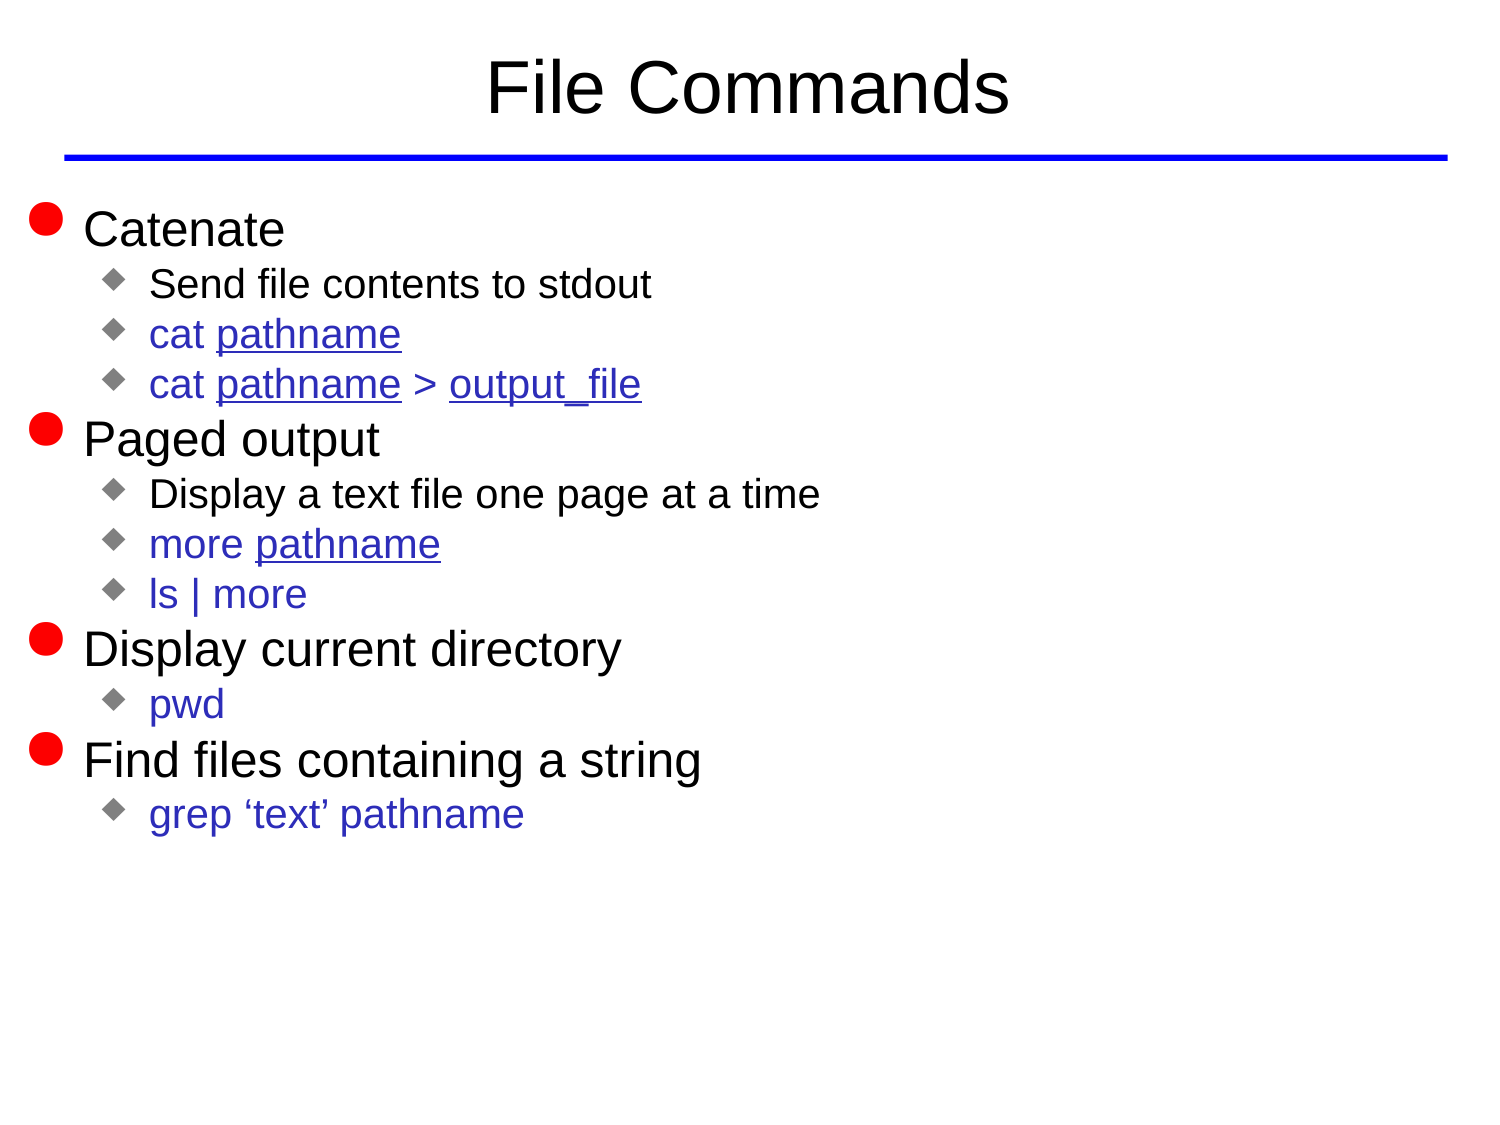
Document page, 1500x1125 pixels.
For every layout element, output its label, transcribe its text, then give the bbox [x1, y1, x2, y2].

list Catenate Send file contents to stdout cat pathname cat pathname > output_file Paged output Display a text file one page at a time more pathname ls | more Display current directory pwd Find files containing a string grep ‘text’ pathname [11, 189, 1461, 1029]
title File Commands [115, 21, 1382, 147]
